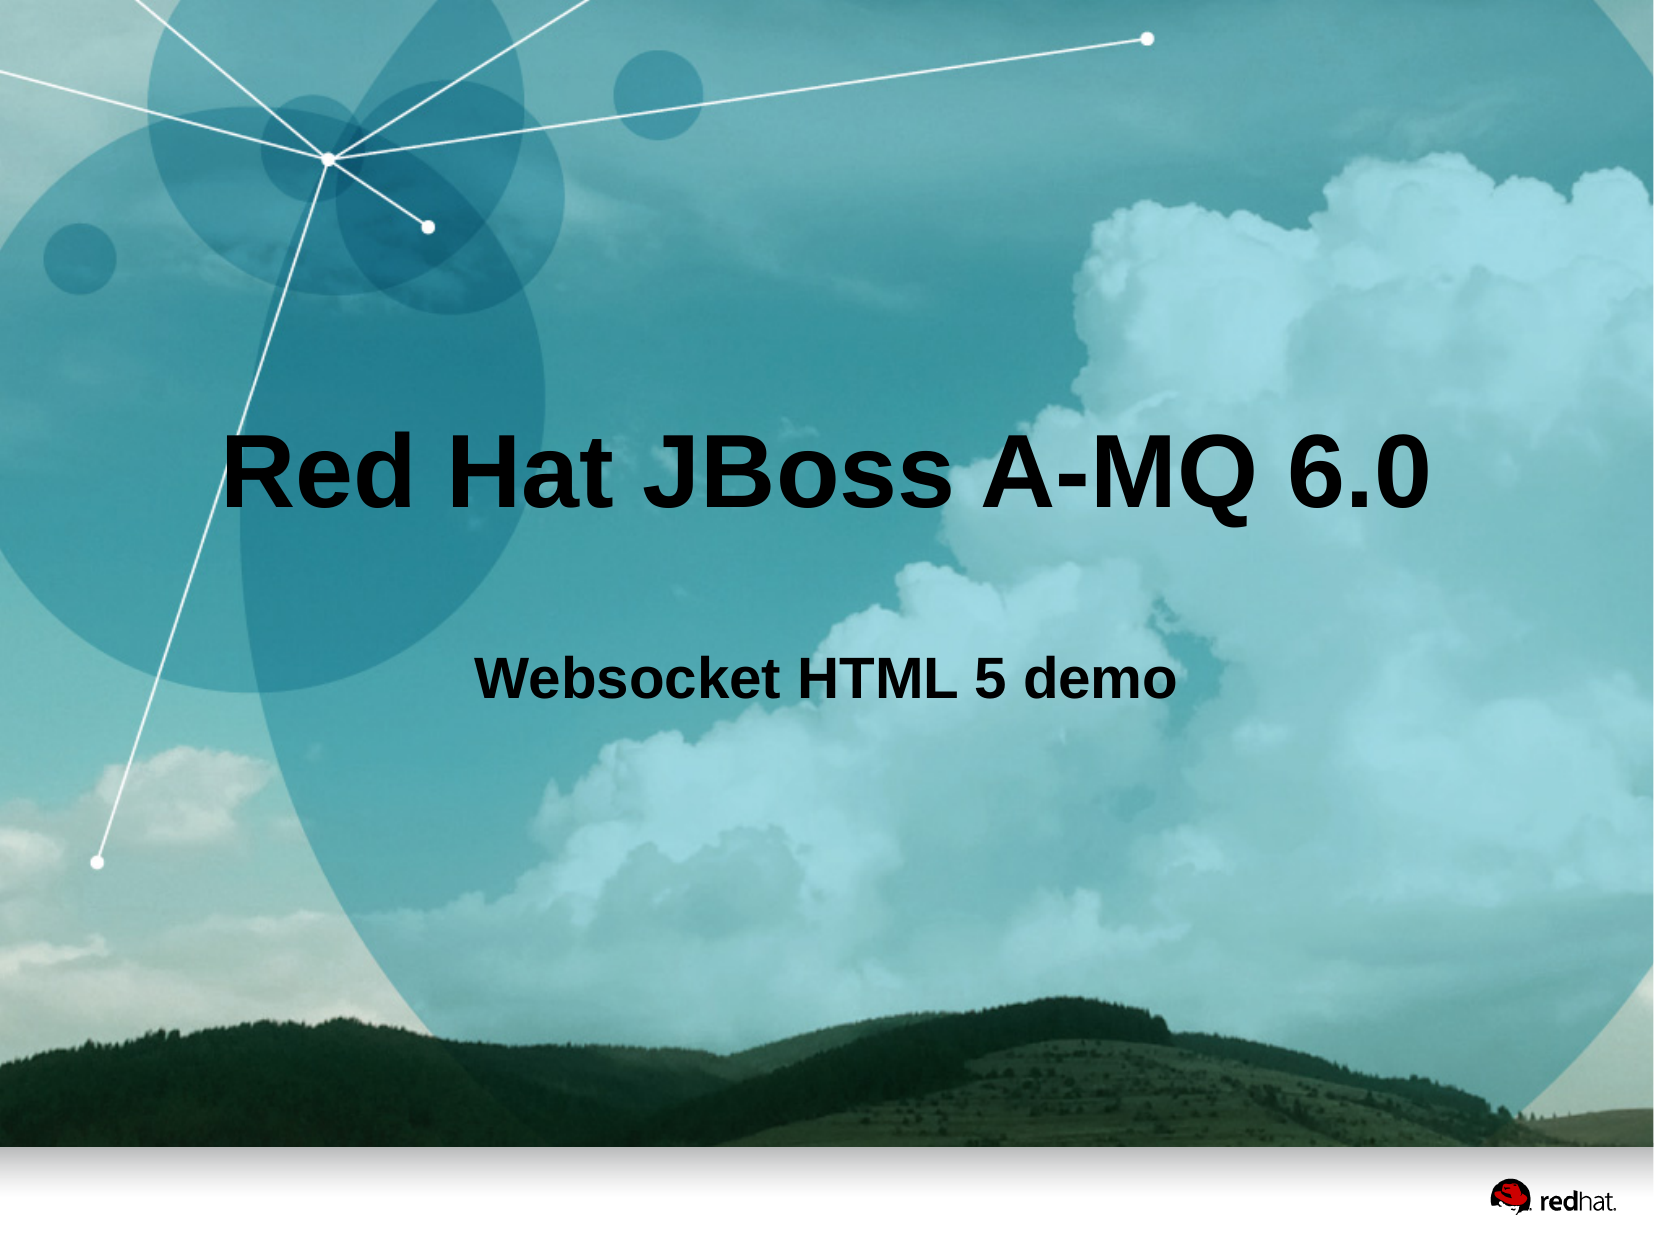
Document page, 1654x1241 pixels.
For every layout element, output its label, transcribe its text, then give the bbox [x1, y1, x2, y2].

title Red Hat JBoss A-MQ 6.0 Websocket HTML 5 demo [82, 262, 1571, 862]
picture [0, 0, 1654, 1241]
